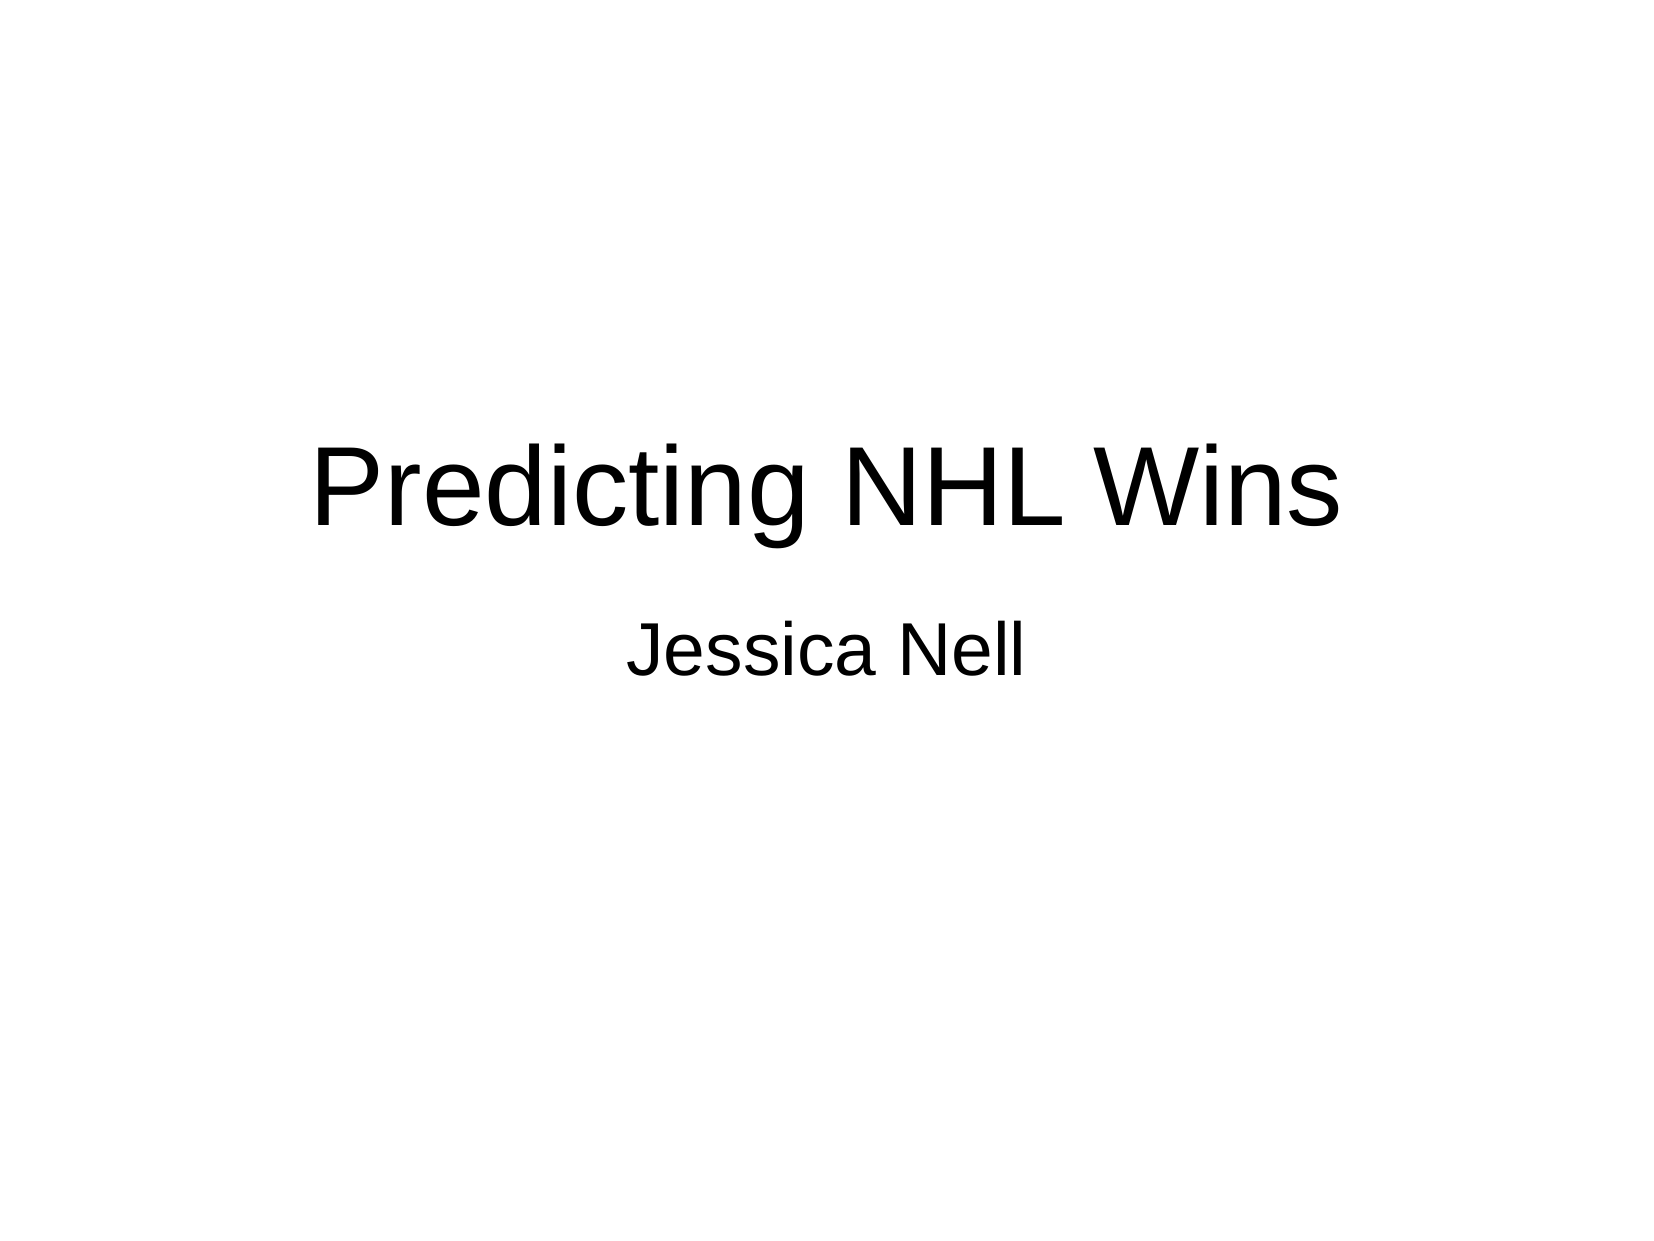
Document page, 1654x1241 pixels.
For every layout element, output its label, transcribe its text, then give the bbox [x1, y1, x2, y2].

subtitle Jessica Nell [82, 290, 1571, 1010]
